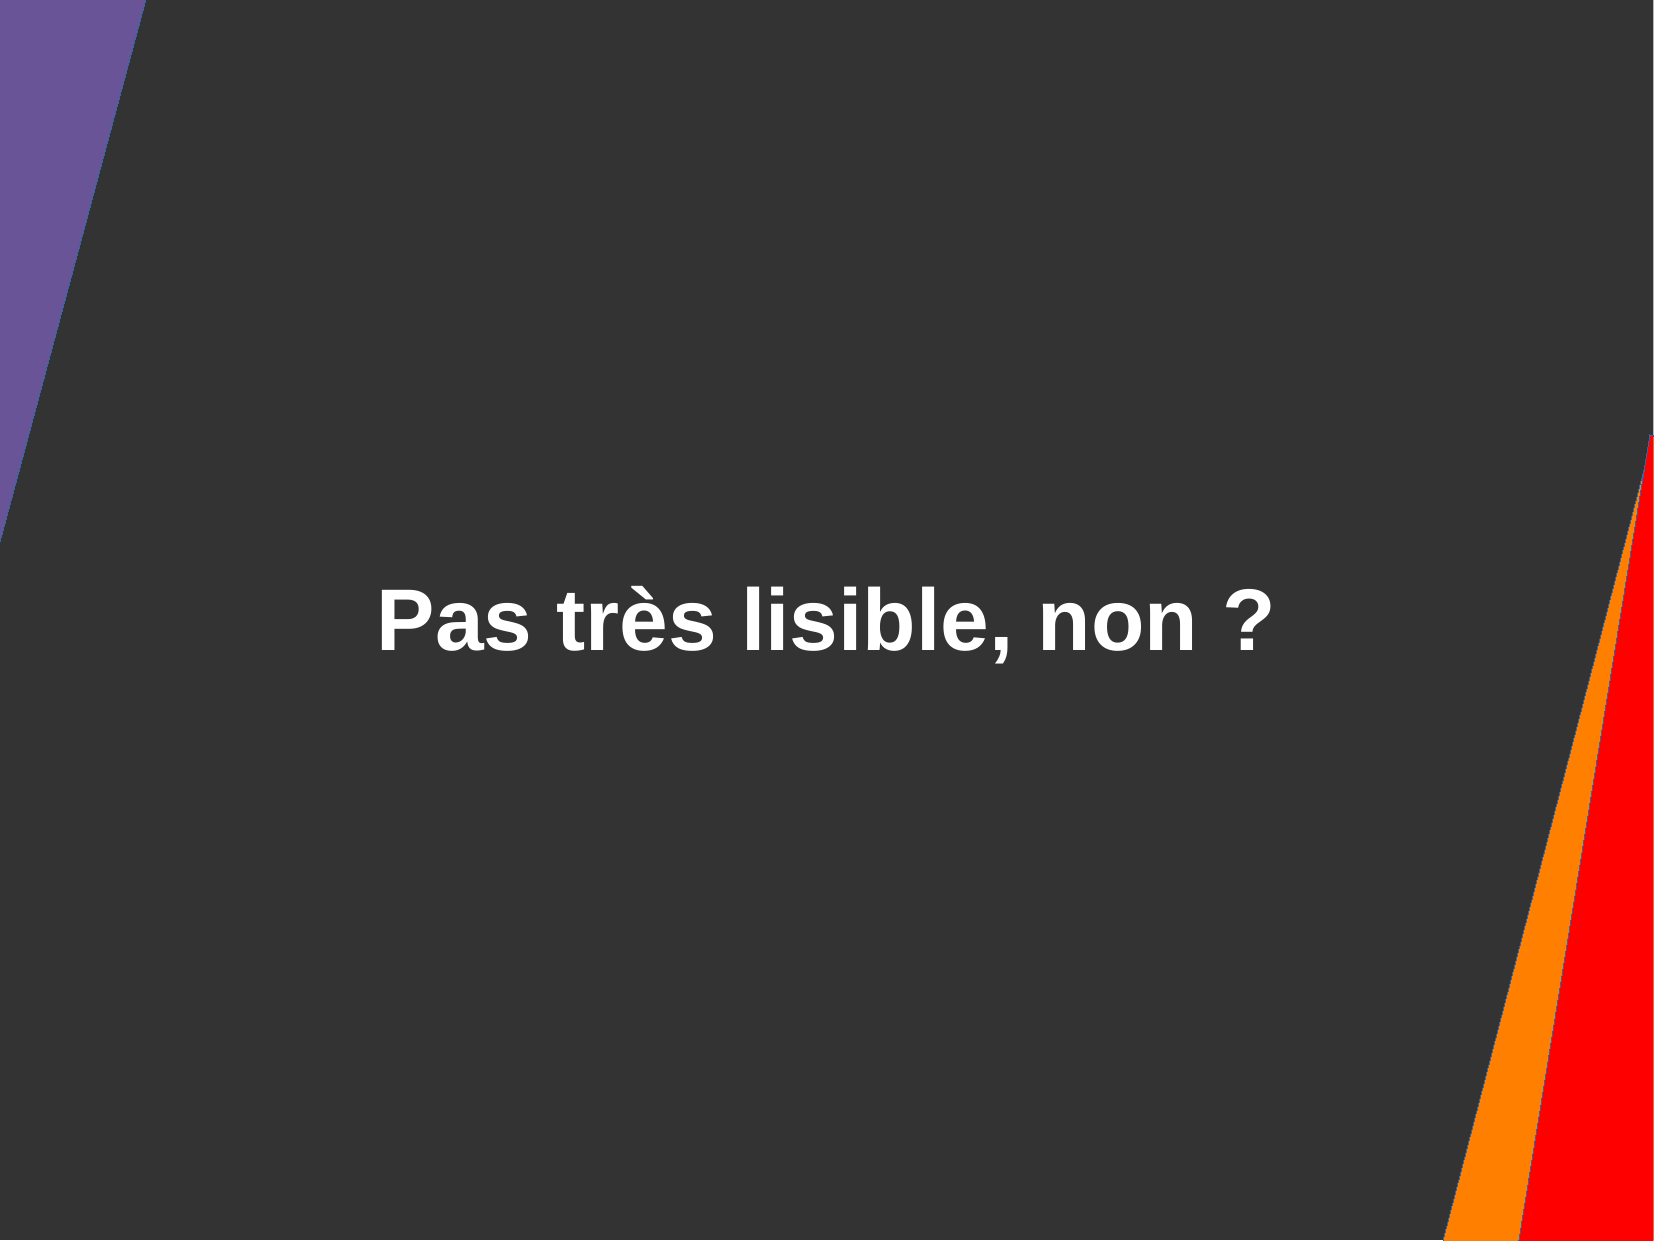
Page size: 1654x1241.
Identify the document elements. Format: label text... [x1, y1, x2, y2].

text_box [0, 0, 146, 542]
title Pas très lisible, non ? [31, 571, 1622, 702]
text_box [1442, 434, 1654, 1241]
